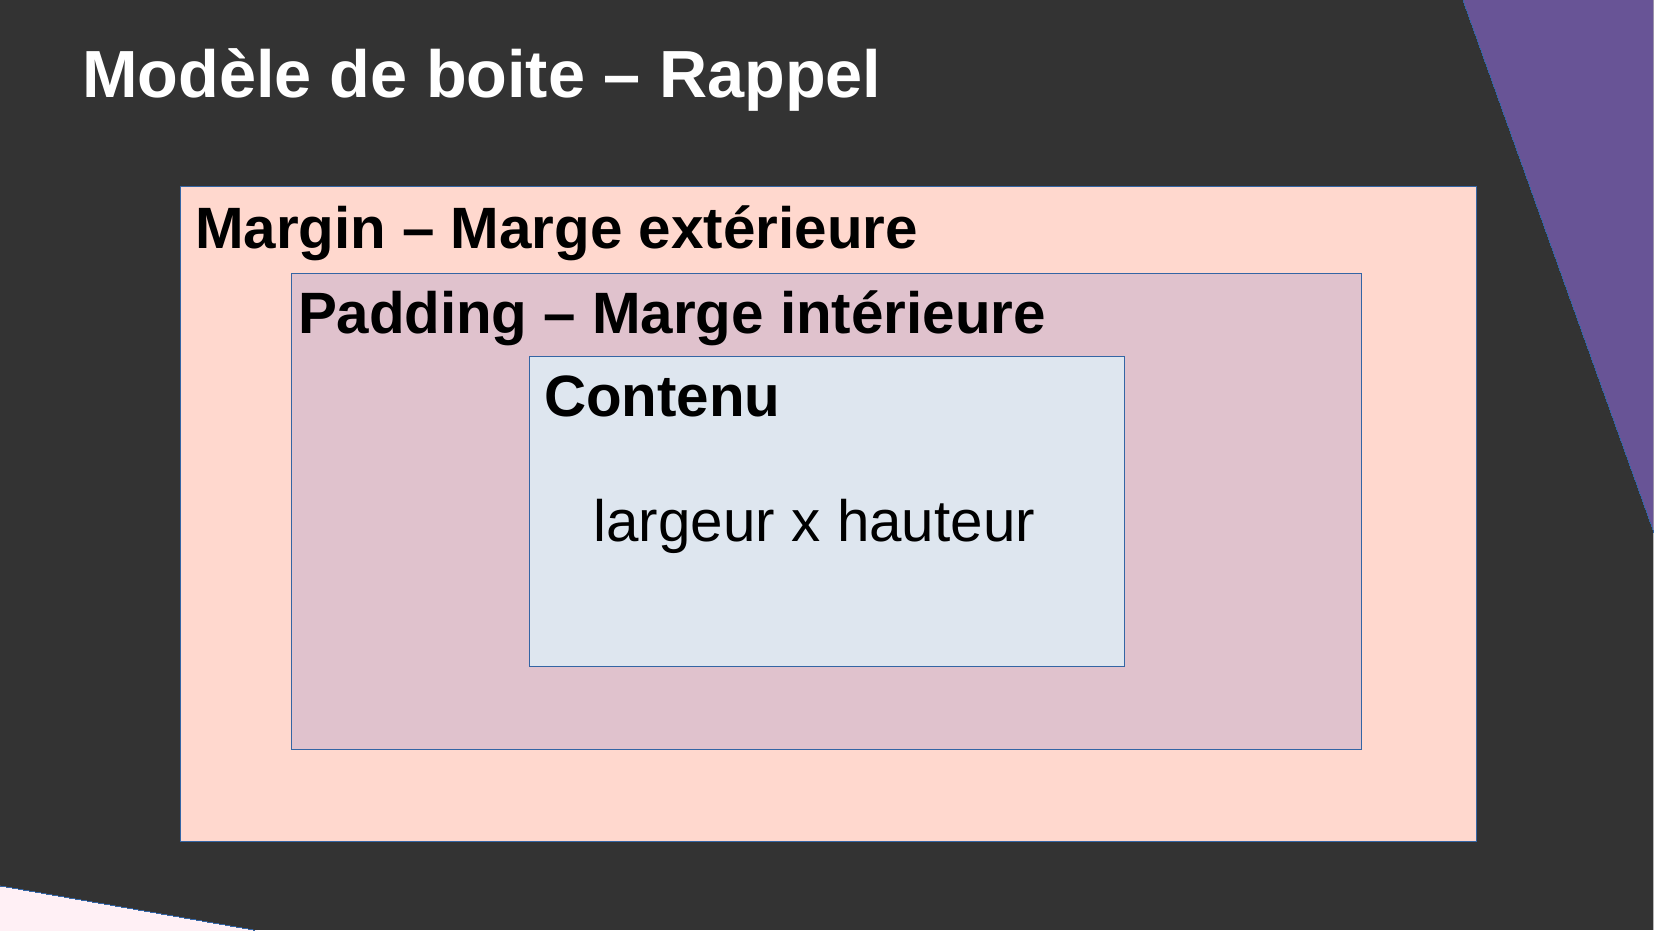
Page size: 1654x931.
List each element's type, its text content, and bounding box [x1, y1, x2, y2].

text_box [180, 186, 1477, 842]
text_box Margin – Marge extérieure [180, 188, 1173, 268]
text_box [0, 885, 260, 931]
text_box [1463, 0, 1654, 533]
text_box Contenu [529, 356, 1512, 437]
title Modèle de boite – Rappel [82, 37, 1571, 112]
text_box largeur x hauteur [578, 481, 1075, 562]
text_box Padding – Marge intérieure [283, 273, 1276, 354]
